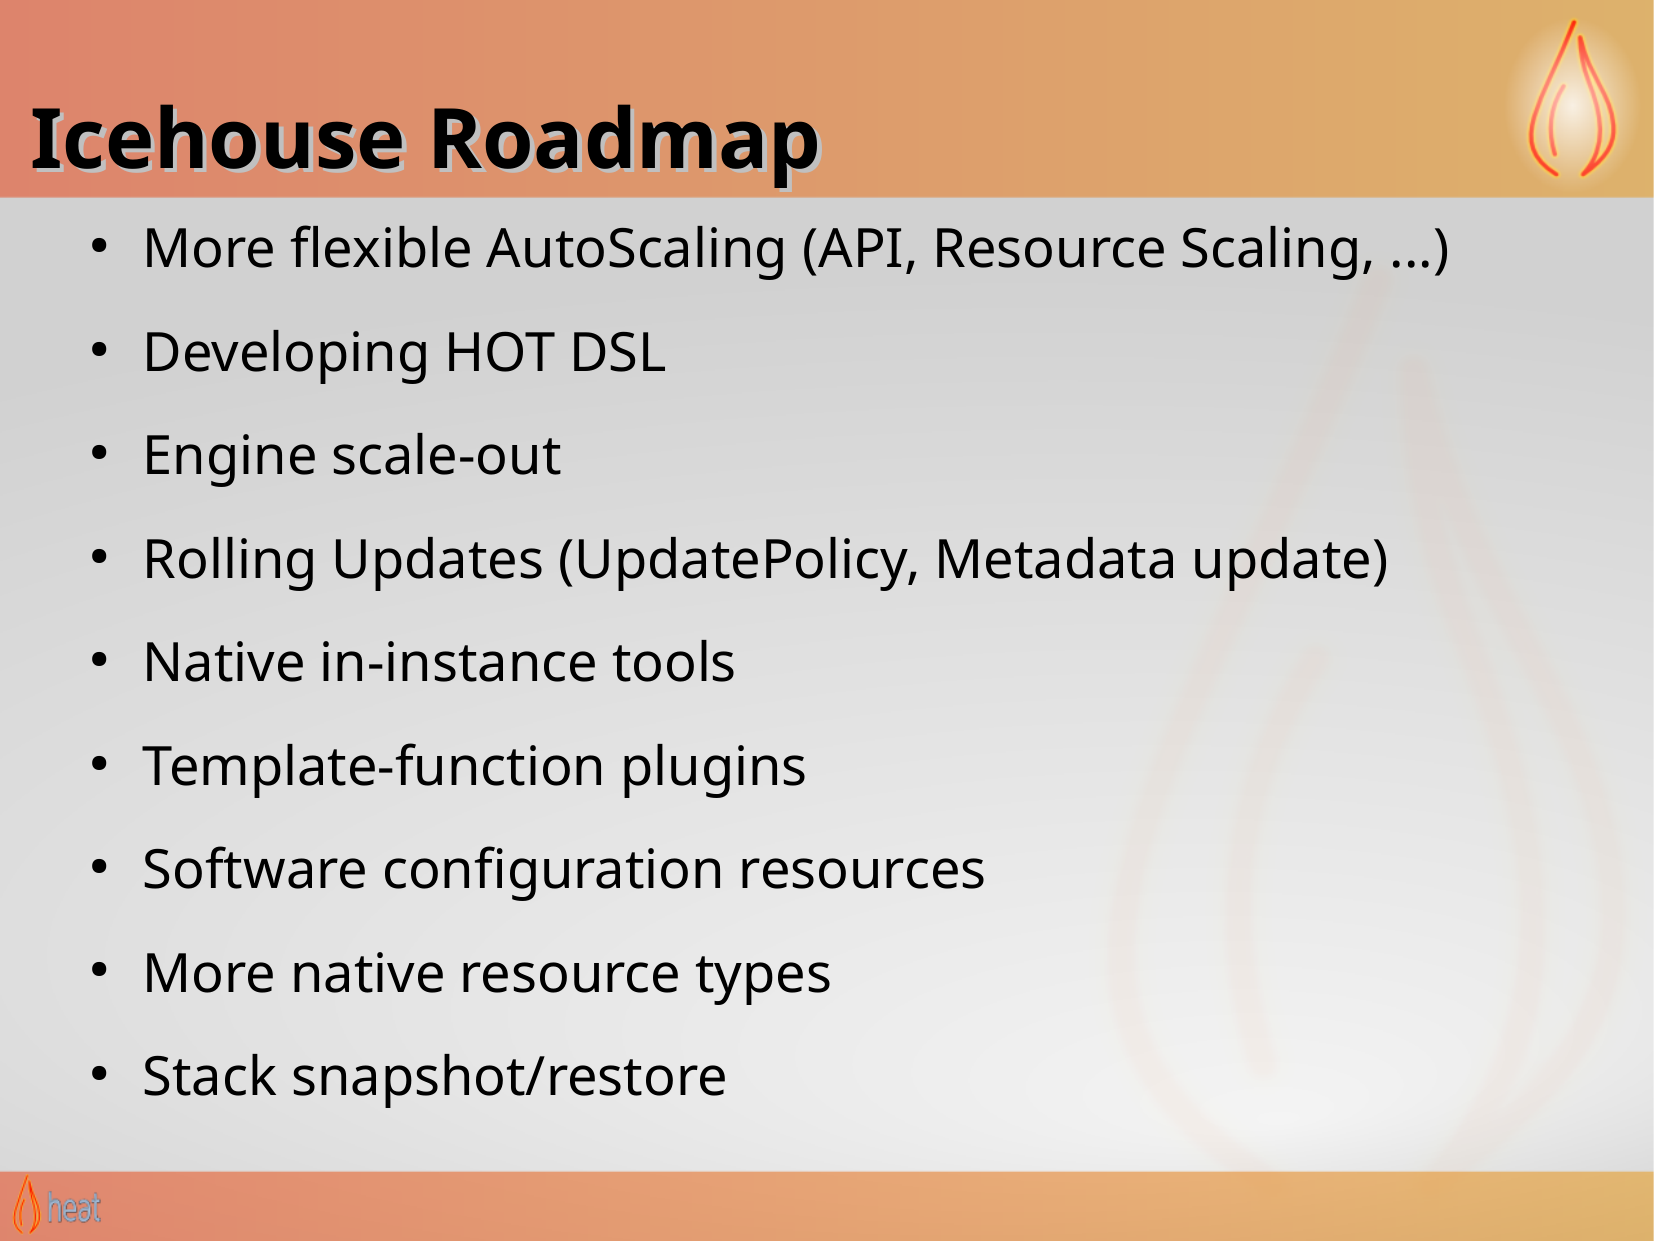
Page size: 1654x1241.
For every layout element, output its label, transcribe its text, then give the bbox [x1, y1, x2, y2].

list More flexible AutoScaling (API, Resource Scaling, ...) Developing HOT DSL Engine scale-out Rolling Updates (UpdatePolicy, Metadata update) Native in-instance tools Template-function plugins Software configuration resources More native resource types Stack snapshot/restore [71, 210, 1561, 1166]
picture [0, 0, 1654, 1241]
title Icehouse Roadmap [30, 23, 1606, 249]
